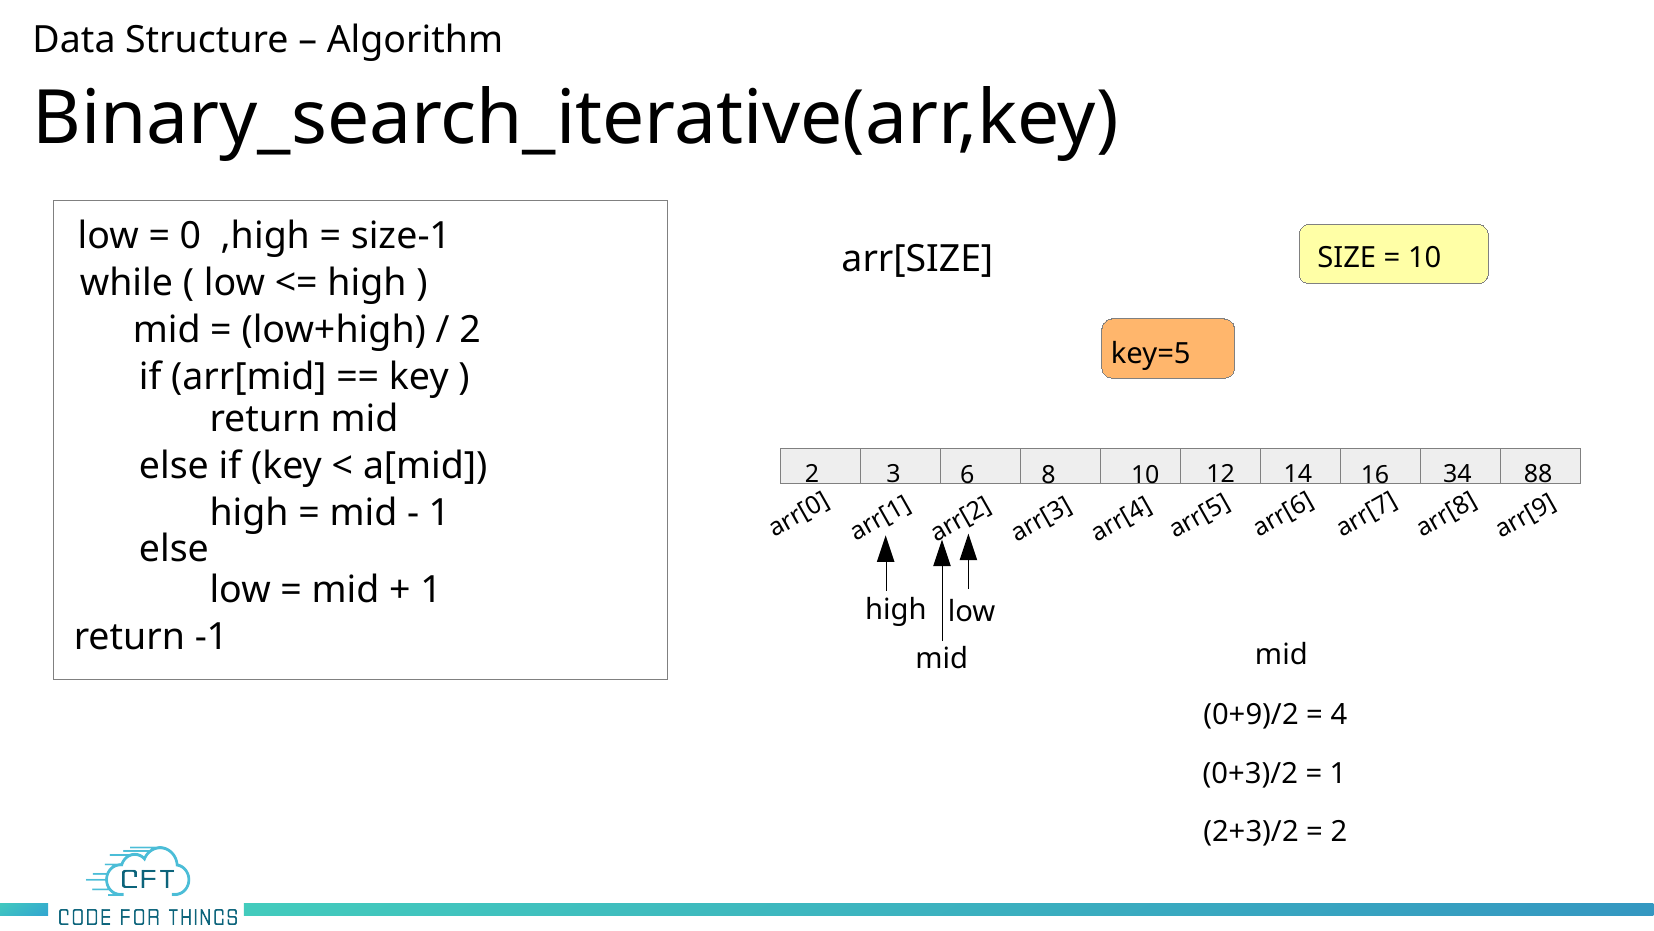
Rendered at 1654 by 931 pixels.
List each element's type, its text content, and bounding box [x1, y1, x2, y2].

text_box arr[7] [1318, 498, 1428, 562]
text_box while ( low <= high ) [64, 260, 514, 307]
text_box 2 [790, 448, 844, 493]
text_box low = 0 ,high = size-1 [53, 200, 609, 260]
text_box arr[0] [744, 484, 857, 558]
text_box 88 [1509, 448, 1571, 500]
text_box (0+3)/2 = 1 [1180, 744, 1394, 804]
text_box mid [1240, 625, 1335, 685]
text_box [53, 200, 668, 680]
text_box 14 [1269, 448, 1331, 500]
text_box (2+3)/2 = 2 [1181, 803, 1395, 862]
text_box 6 [945, 449, 1007, 494]
text_box mid [900, 630, 991, 739]
text_box [844, 448, 871, 484]
text_box arr[2] [906, 488, 1016, 563]
text_box key=5 [1096, 324, 1241, 409]
text_box else [124, 513, 243, 573]
text_box arr[4] [1074, 492, 1179, 562]
text_box 12 [1191, 448, 1254, 493]
text_box [780, 448, 790, 484]
text_box arr[5] [1151, 484, 1267, 556]
text_box return mid [194, 383, 443, 443]
text_box arr[1] [826, 485, 935, 562]
text_box low = mid + 1 [194, 555, 621, 614]
text_box [1299, 224, 1489, 284]
text_box arr[SIZE] [826, 224, 1040, 291]
text_box high [850, 580, 949, 630]
text_box [1331, 448, 1428, 484]
text_box if (arr[mid] == key ) [124, 342, 550, 401]
text_box [1254, 448, 1269, 484]
title Data Structure – Algorithm Binary_search_iterative(arr,key) [32, 0, 1595, 199]
text_box [1571, 448, 1581, 461]
text_box arr[8] [1399, 484, 1503, 559]
text_box mid = (low+high) / 2 [118, 295, 603, 354]
text_box SIZE = 10 [1302, 228, 1483, 278]
text_box arr[6] [1232, 484, 1362, 562]
text_box 34 [1428, 448, 1491, 500]
text_box [1491, 448, 1509, 484]
text_box 16 [1346, 449, 1420, 501]
text_box 10 [1116, 449, 1181, 494]
text_box low [933, 582, 1028, 632]
text_box high = mid - 1 [194, 478, 621, 537]
text_box 8 [1026, 449, 1089, 494]
picture [59, 846, 237, 925]
text_box (0+9)/2 = 4 [1181, 685, 1395, 745]
text_box return -1 [59, 602, 290, 662]
text_box [925, 448, 1191, 484]
text_box else if (key < a[mid]) [124, 431, 621, 490]
text_box 3 [871, 448, 925, 493]
text_box [1103, 318, 1234, 324]
text_box arr[9] [1471, 456, 1602, 560]
text_box arr[3] [986, 491, 1104, 568]
